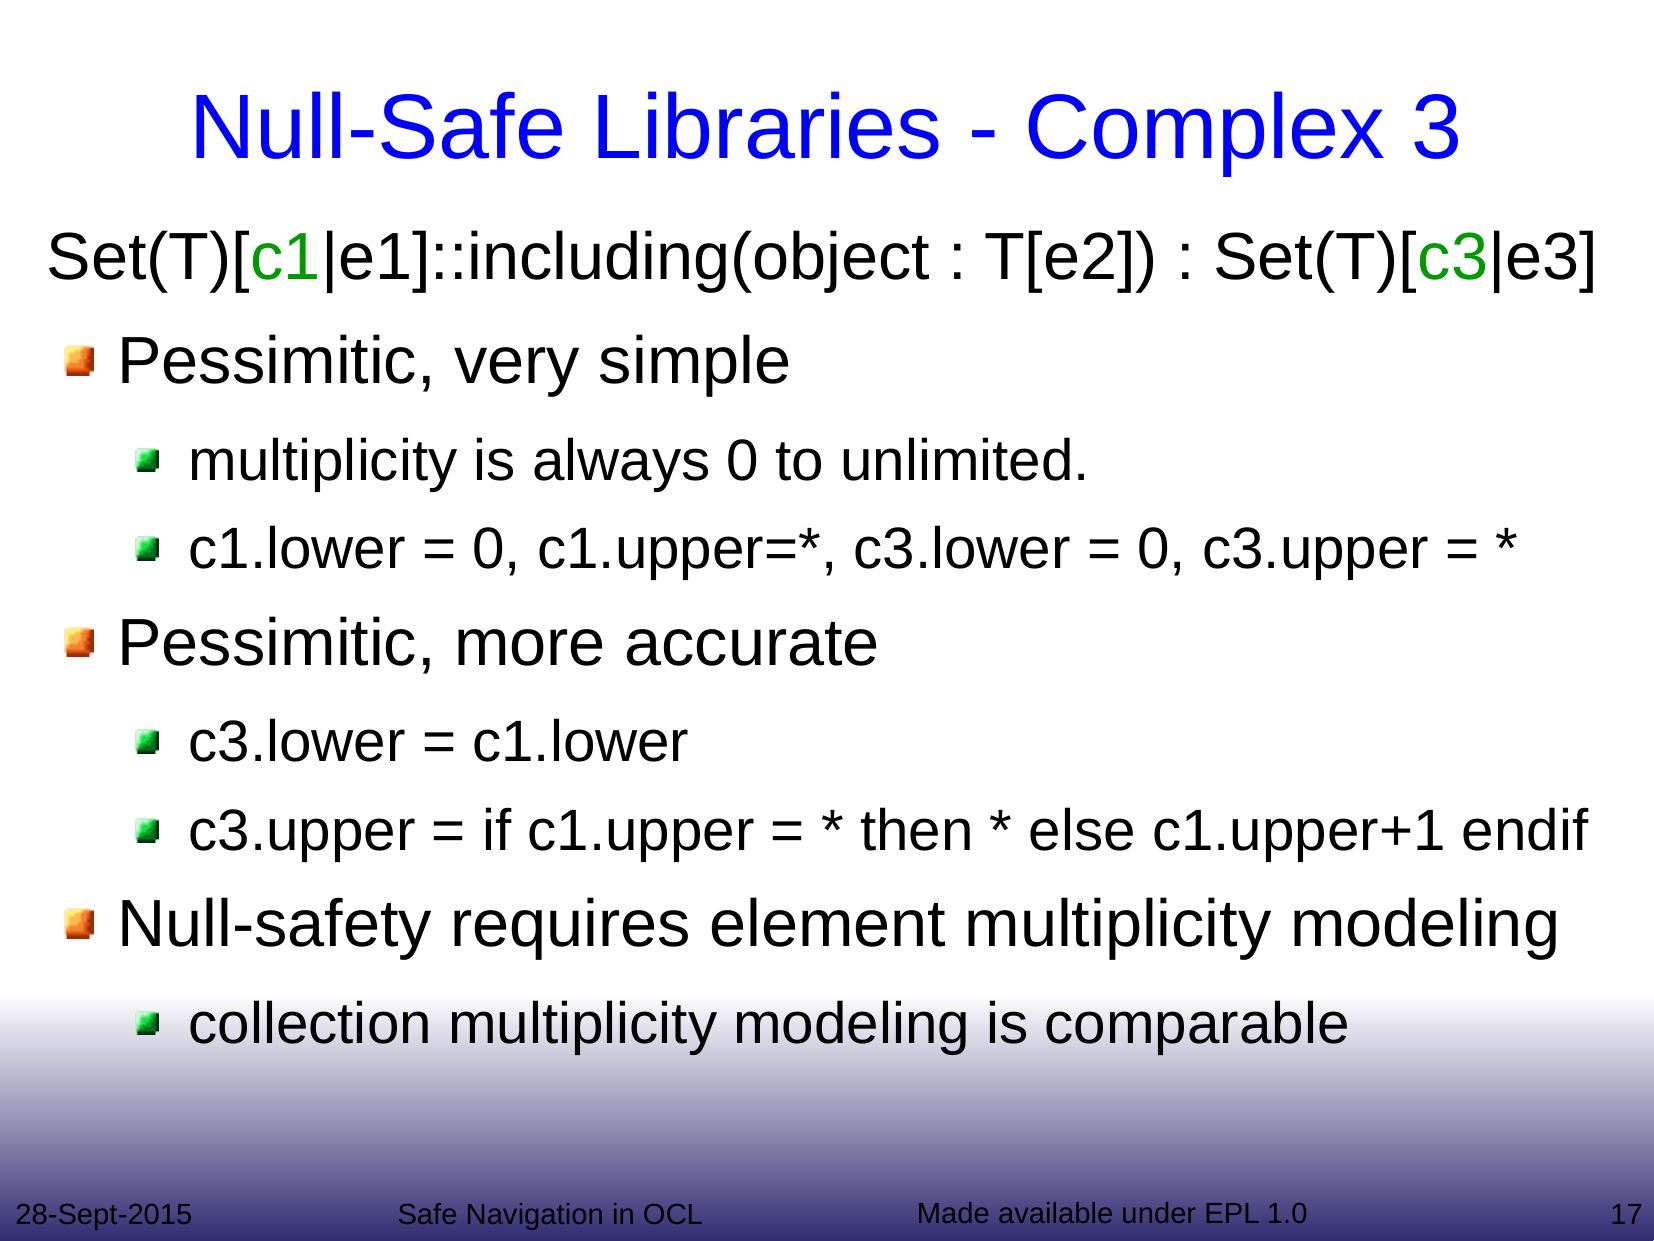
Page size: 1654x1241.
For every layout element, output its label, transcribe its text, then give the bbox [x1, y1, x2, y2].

title Null-Safe Libraries - Complex 3 [82, 49, 1571, 205]
list Set(T)[c1|e1]::including(object : T[e2]) : Set(T)[c3|e3] Pessimitic, very simple multiplicity is always 0 to unlimited. c1.lower = 0, c1.upper=*, c3.lower = 0, c3.upper = * Pessimitic, more accurate c3.lower = c1.lower c3.upper = if c1.upper = * then * else c1.upper+1 endif Null-safety requires element multiplicity modeling collection multiplicity modeling is comparable [46, 218, 1620, 1144]
